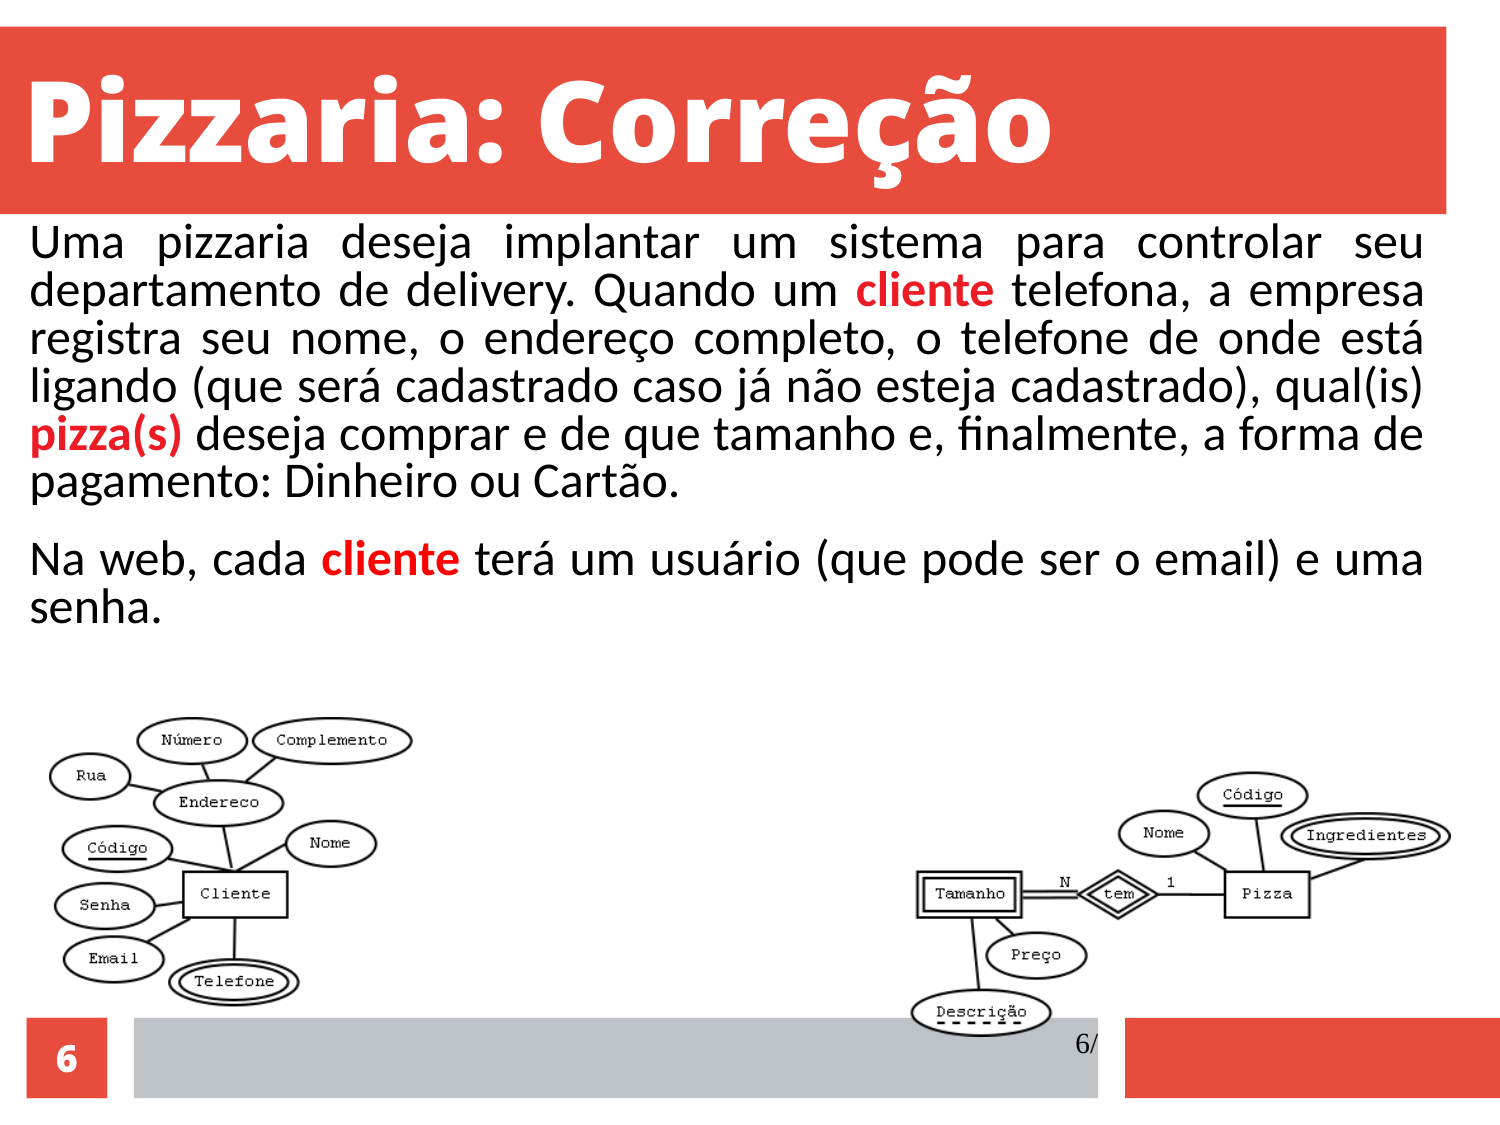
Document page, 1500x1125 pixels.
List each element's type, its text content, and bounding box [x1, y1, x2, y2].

text_box <número>/ [1075, 1037, 1425, 1103]
list Uma pizzaria deseja implantar um sistema para controlar seu departamento de delivery. Quando um cliente telefona, a empresa registra seu nome, o endereço completo, o telefone de onde está ligando (que será cadastrado caso já não esteja cadastrado), qual(is) pizza(s) deseja comprar e de que tamanho e, finalmente, a forma de pagamento: Dinheiro ou Cartão. Na web, cada cliente terá um usuário (que pode ser o email) e uma senha. [29, 219, 1471, 674]
picture [49, 717, 1451, 1037]
title Pizzaria: Correção [23, 42, 1418, 194]
